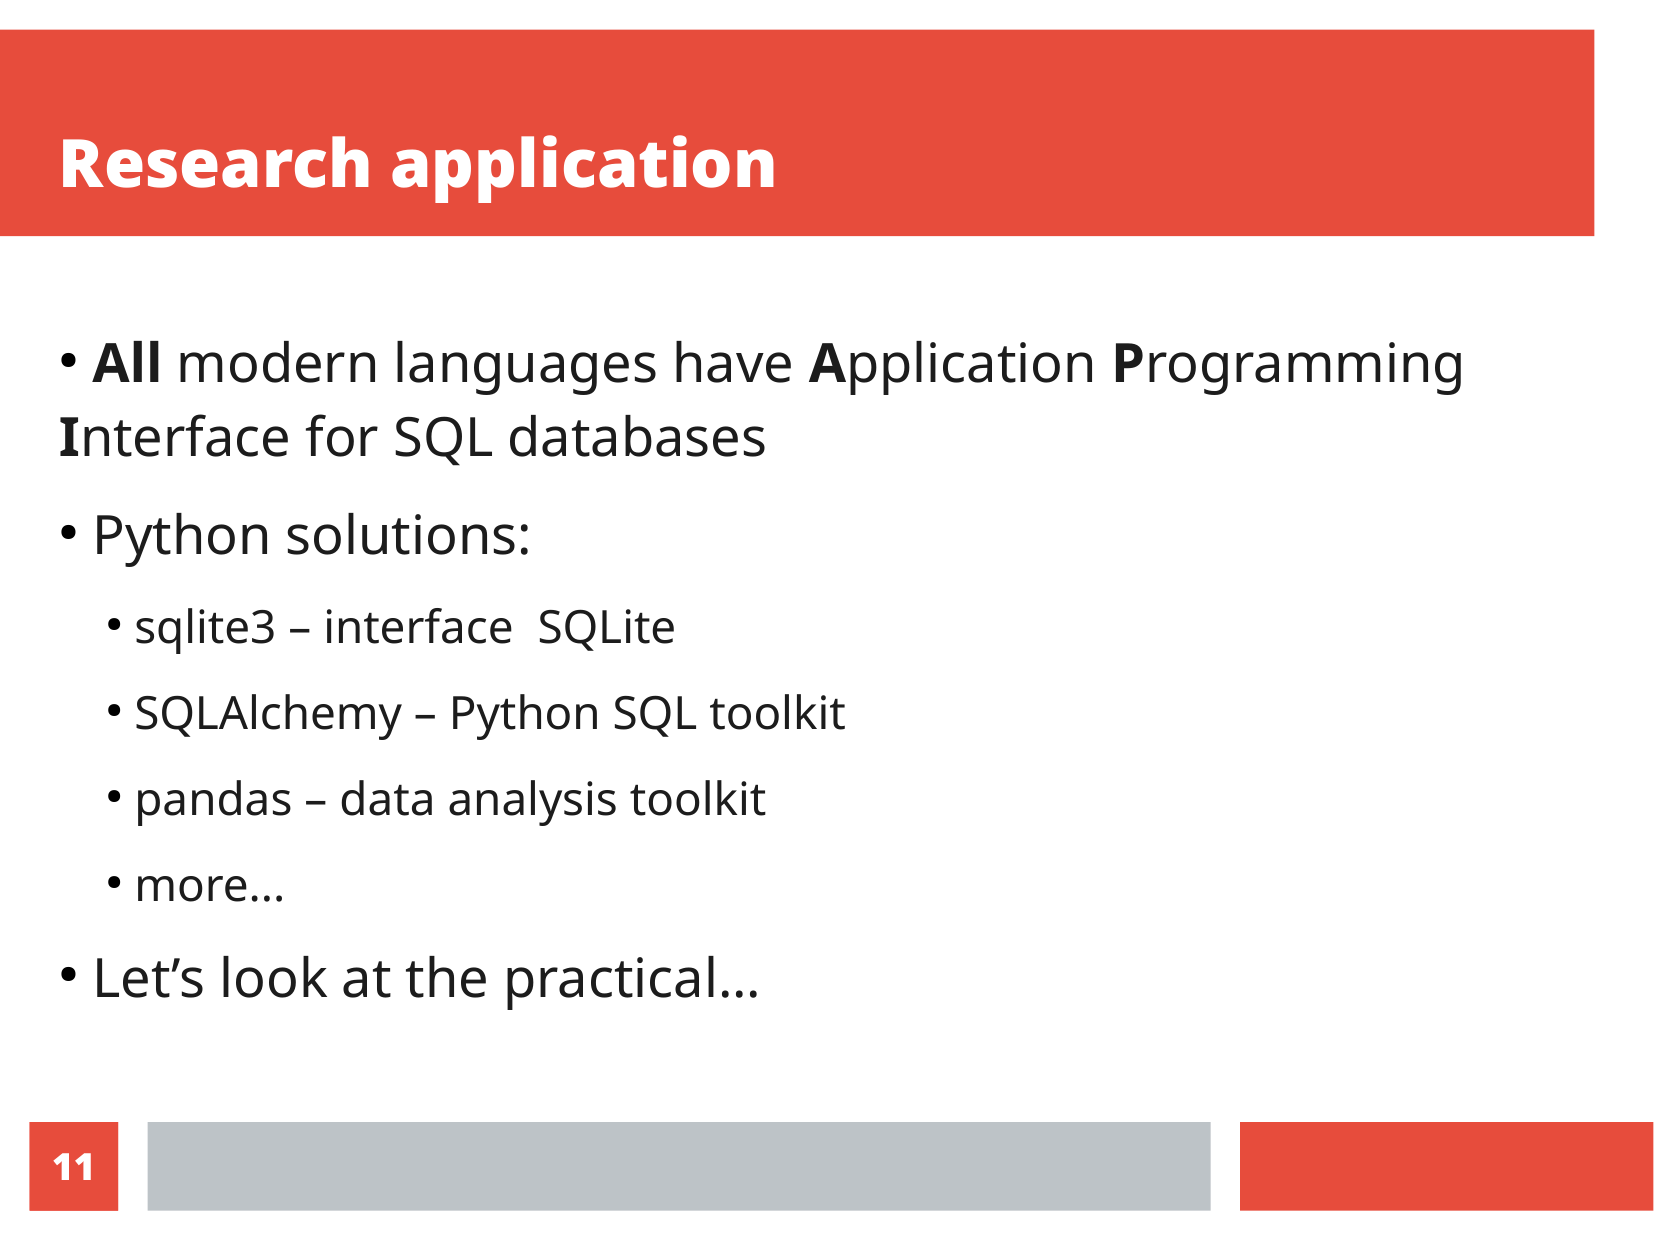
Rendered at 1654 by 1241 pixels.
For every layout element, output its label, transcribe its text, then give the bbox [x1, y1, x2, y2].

list All modern languages have Application Programming Interface for SQL databases Python solutions: sqlite3 – interface SQLite SQLAlchemy – Python SQL toolkit pandas – data analysis toolkit more... Let’s look at the practical... [59, 324, 1565, 1093]
title Research application [59, 59, 1595, 207]
